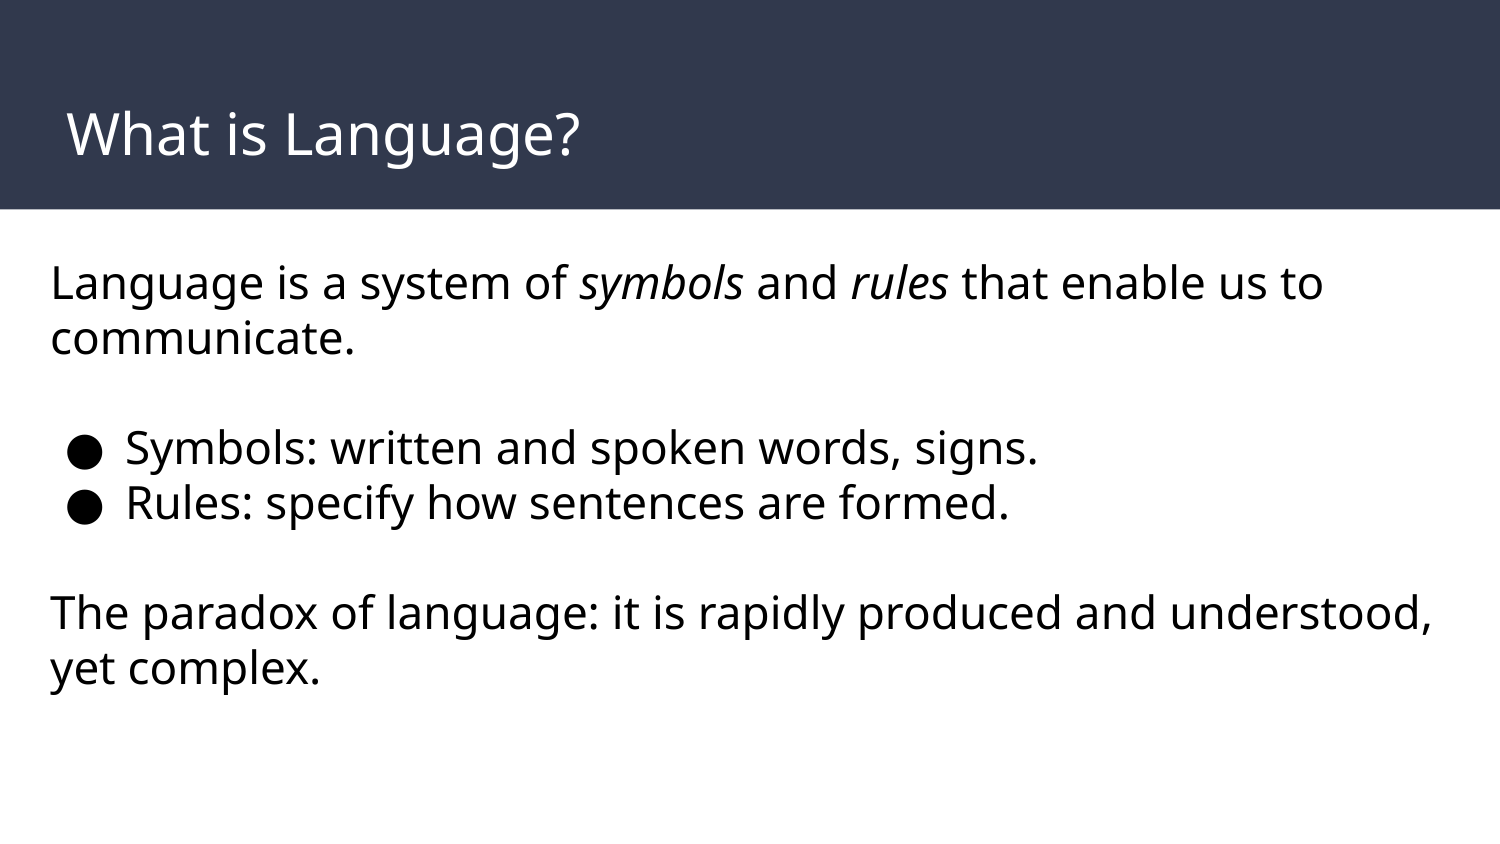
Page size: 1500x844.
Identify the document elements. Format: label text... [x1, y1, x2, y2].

title What is Language? [51, 82, 1449, 185]
text_box Language is a system of symbols and rules that enable us to communicate. Symbols: written and spoken words, signs. Rules: specify how sentences are formed. The paradox of language: it is rapidly produced and understood, yet complex. [35, 239, 1480, 816]
